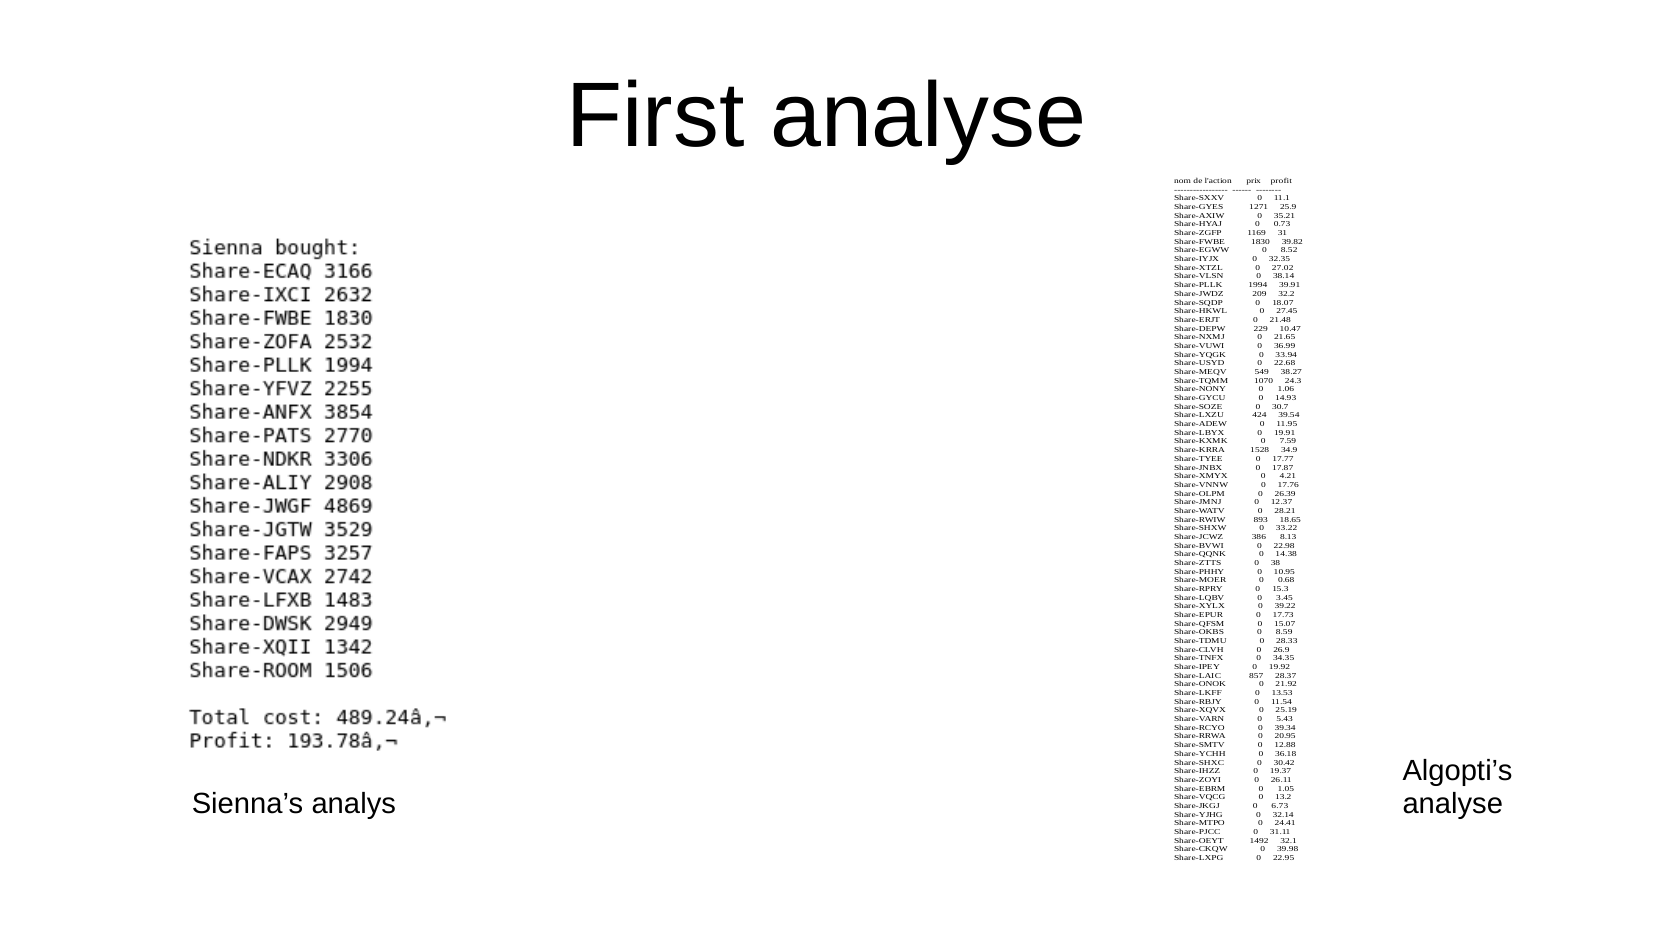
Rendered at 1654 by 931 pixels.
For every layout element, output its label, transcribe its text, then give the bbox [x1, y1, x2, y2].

chart [1089, 110, 1654, 931]
picture [177, 217, 740, 776]
text_box Sienna’s analys [177, 779, 621, 827]
title First analyse [82, 37, 1571, 193]
text_box Algopti’s analyse [1387, 746, 1625, 827]
